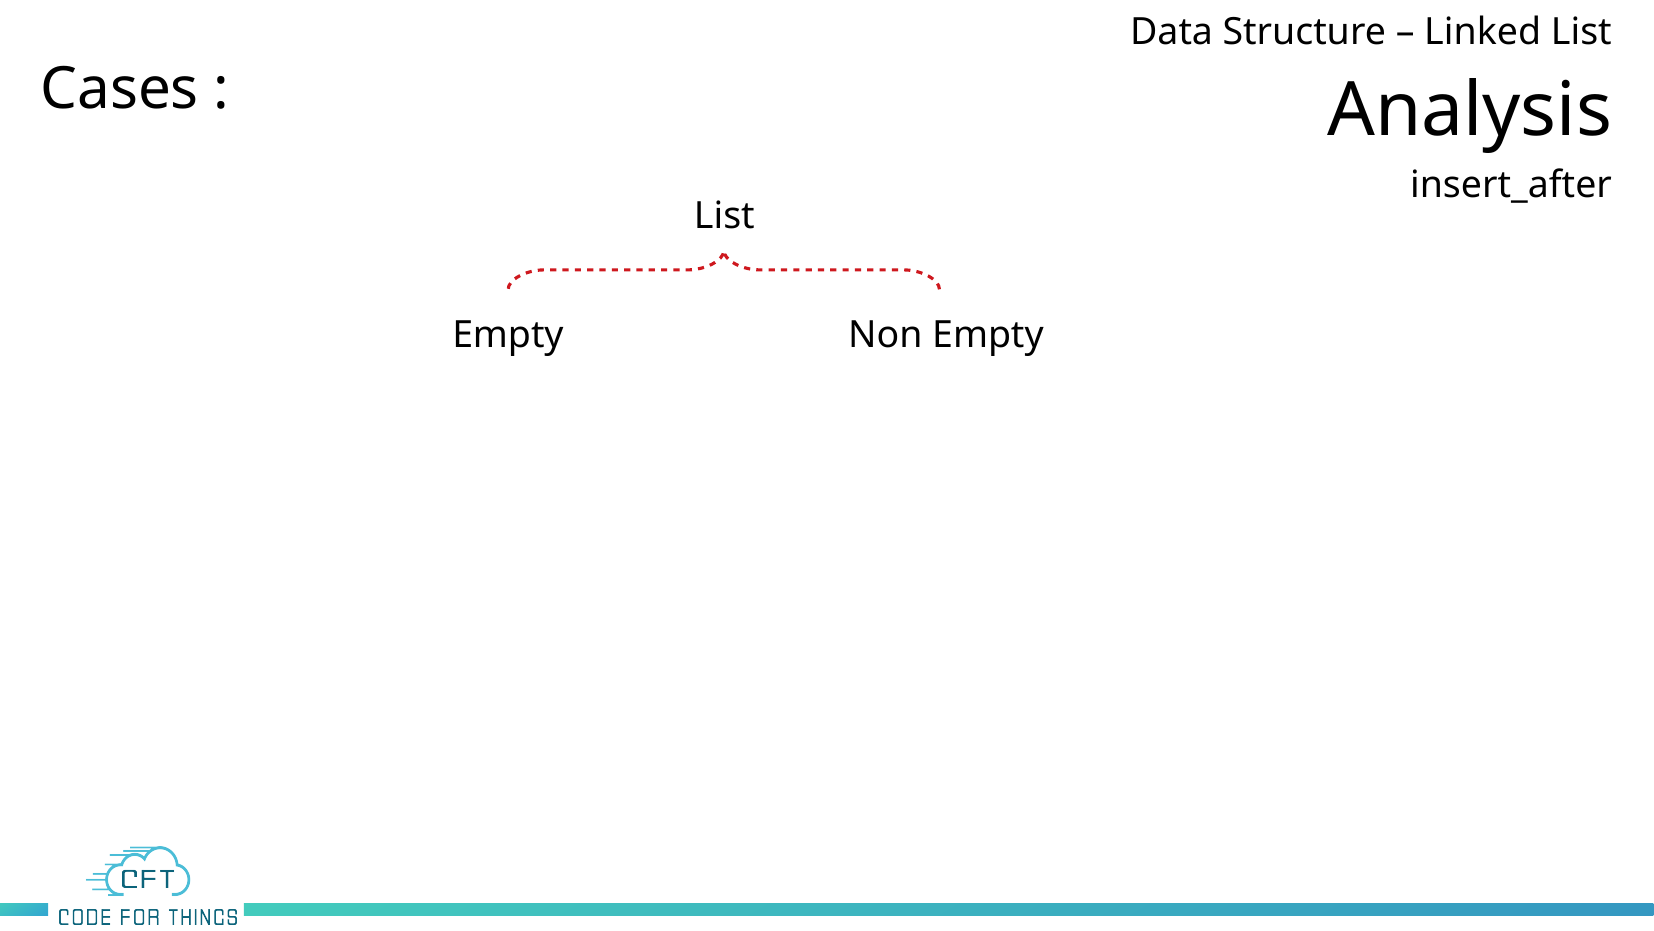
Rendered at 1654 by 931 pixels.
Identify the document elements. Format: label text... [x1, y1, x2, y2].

picture [59, 846, 237, 925]
text_box List [678, 181, 775, 248]
text_box Empty [437, 299, 589, 366]
text_box Cases : [25, 38, 296, 122]
title Data Structure – Linked List Analysis insert_after [1093, 0, 1613, 216]
text_box Non Empty [833, 299, 1071, 366]
